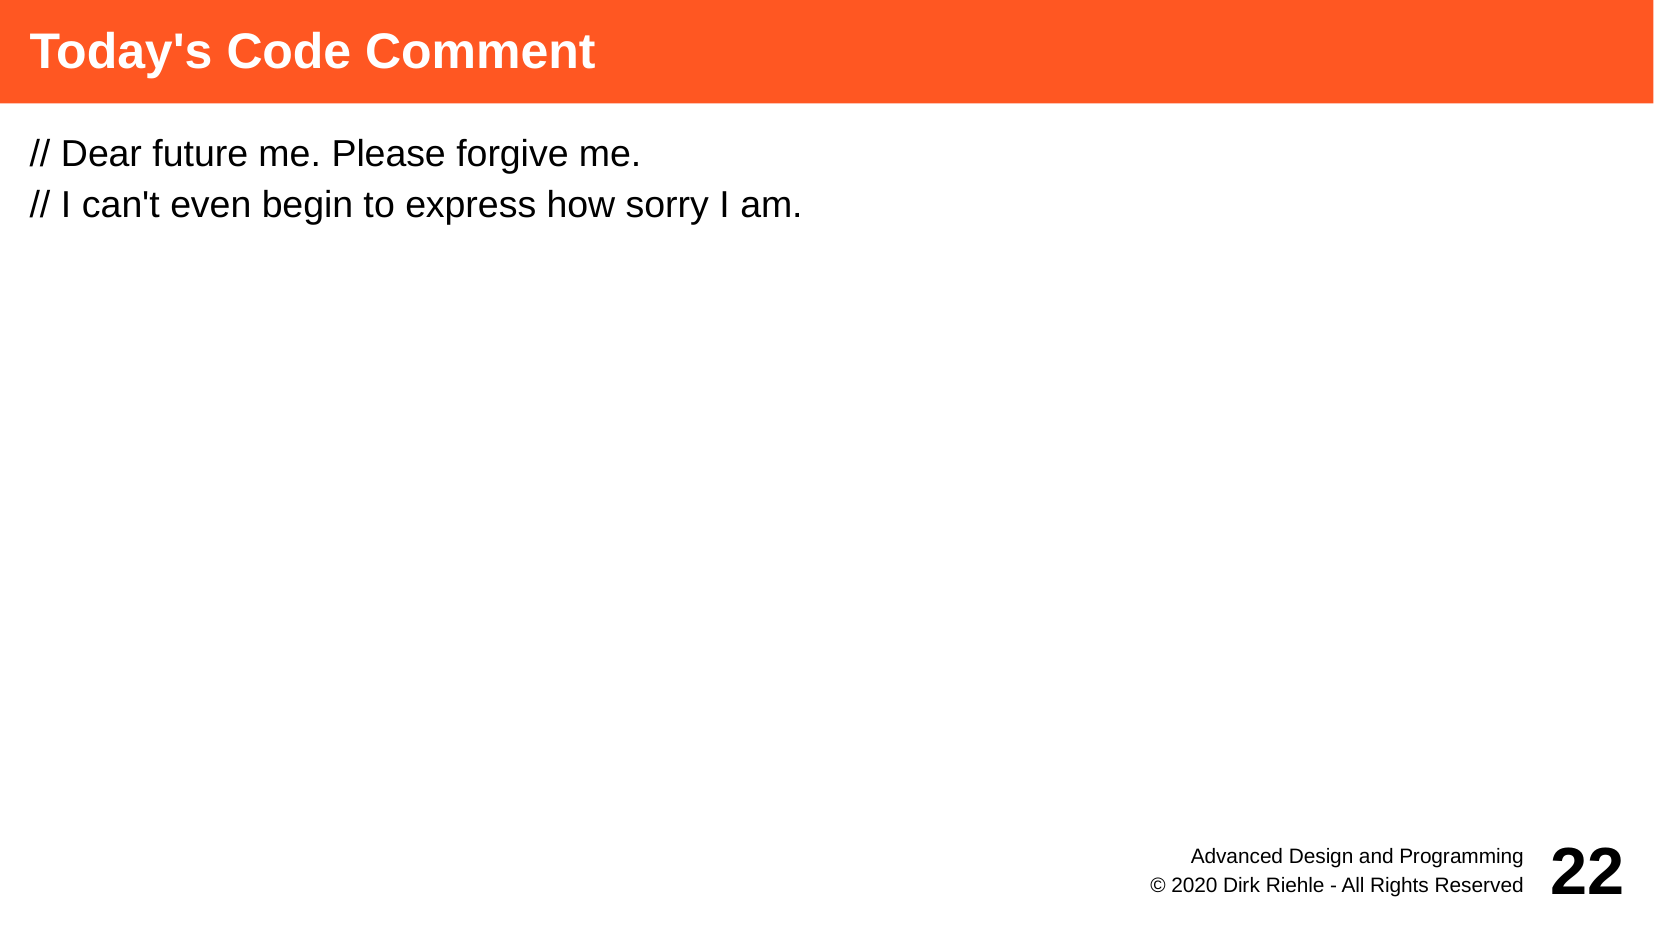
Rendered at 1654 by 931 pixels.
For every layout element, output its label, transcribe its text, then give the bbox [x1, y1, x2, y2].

list // Dear future me. Please forgive me. // I can't even begin to express how sorry I am. [29, 132, 1625, 813]
title Today's Code Comment [0, 0, 1654, 104]
